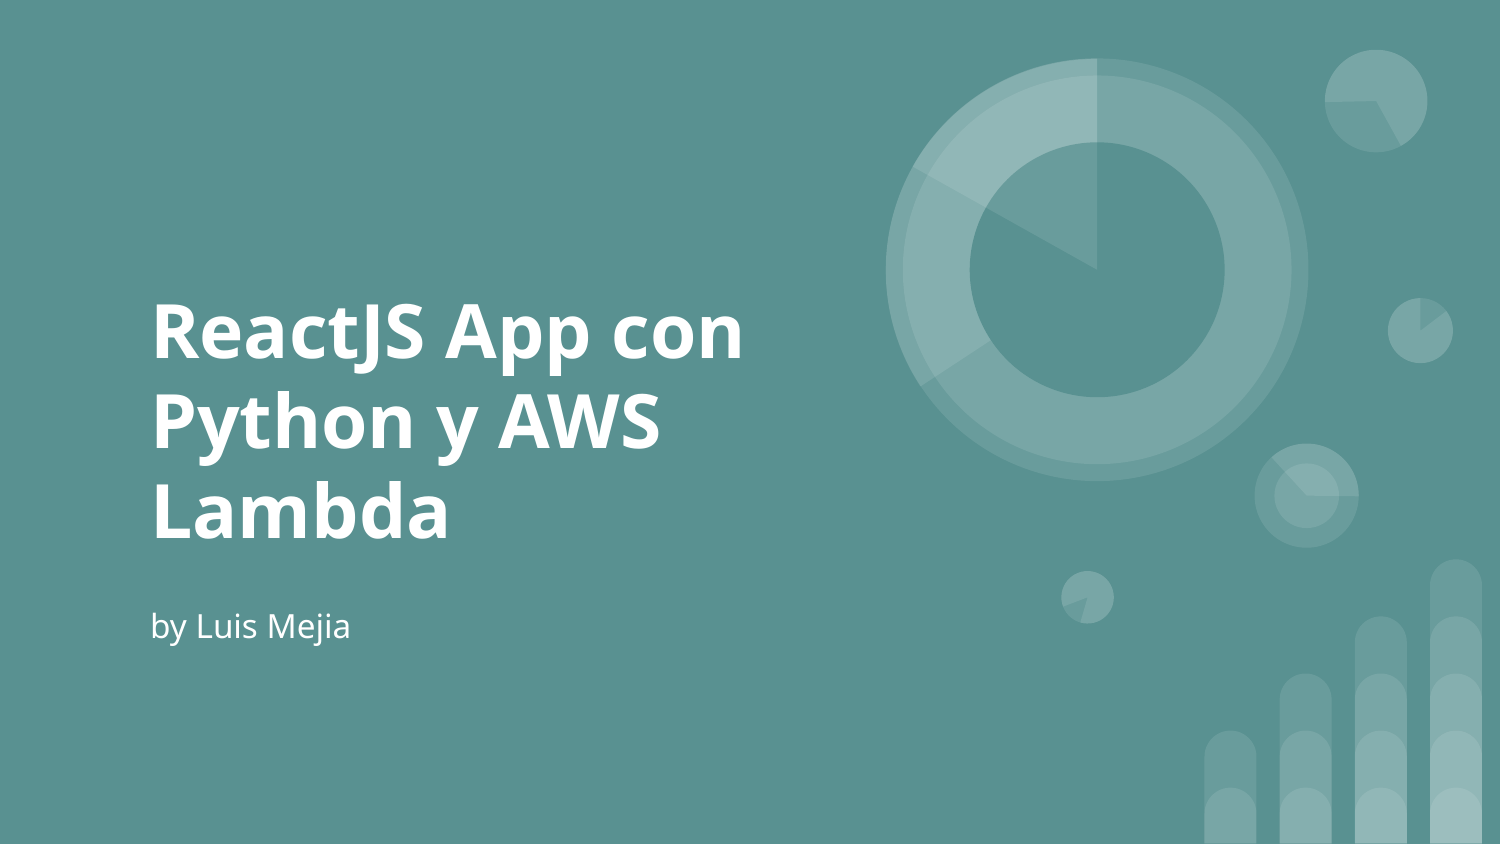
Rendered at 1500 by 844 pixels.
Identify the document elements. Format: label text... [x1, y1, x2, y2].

subtitle by Luis Mejia [135, 589, 834, 704]
title ReactJS App con Python y AWS Lambda [135, 264, 834, 572]
